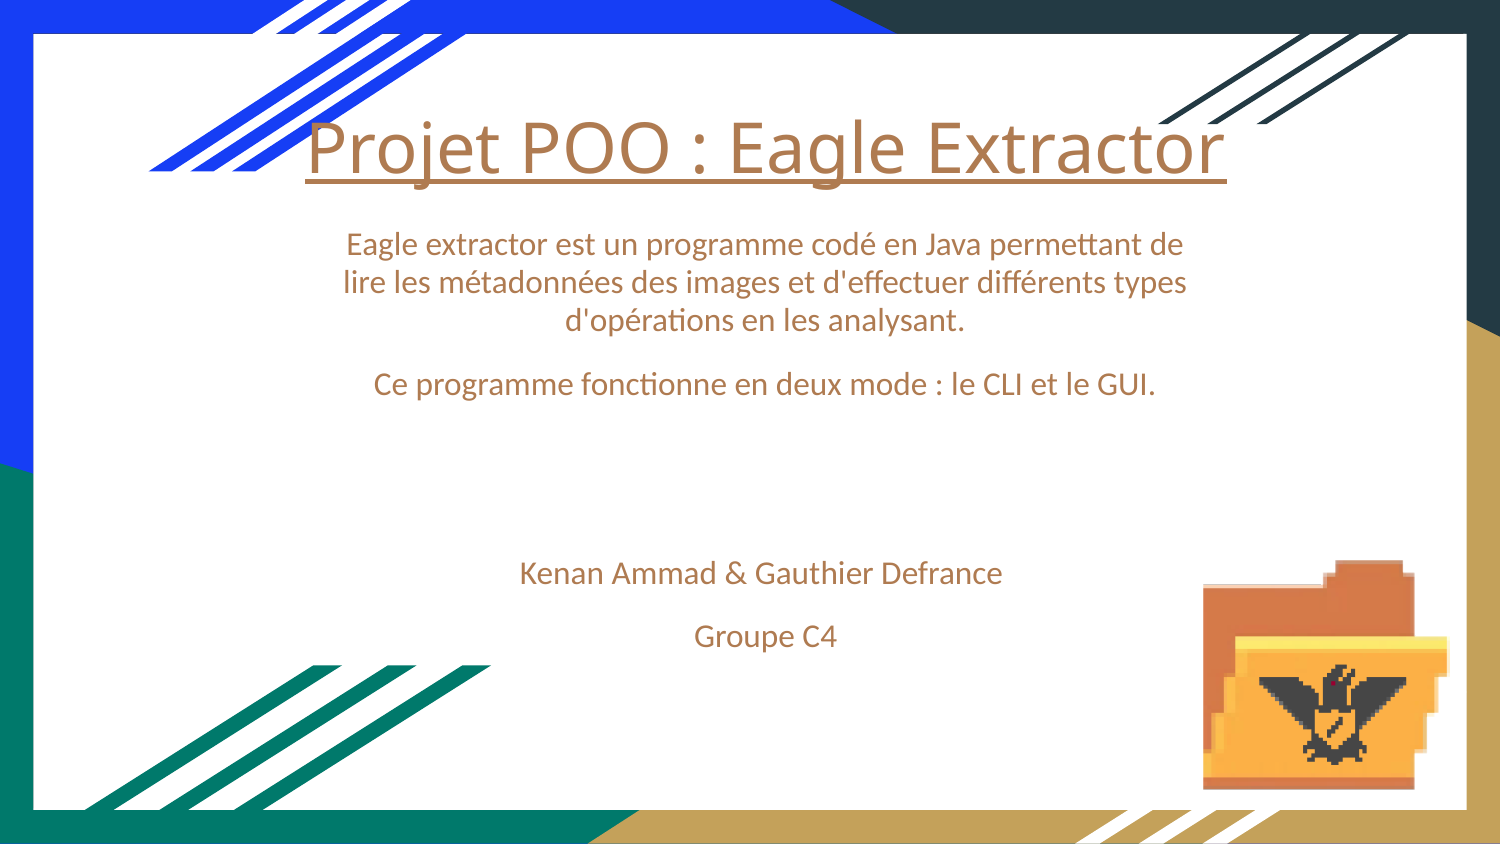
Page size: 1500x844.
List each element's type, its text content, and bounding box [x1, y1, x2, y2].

picture [1202, 559, 1450, 790]
subtitle Eagle extractor est un programme codé en Java permettant de lire les métadonnées des images et d'effectuer différents types d'opérations en les analysant. Ce programme fonctionne en deux mode : le CLI et le GUI. Kenan Ammad & Gauthier Defrance Groupe C4 [324, 210, 1208, 773]
title Projet POO : Eagle Extractor [250, 45, 1281, 248]
